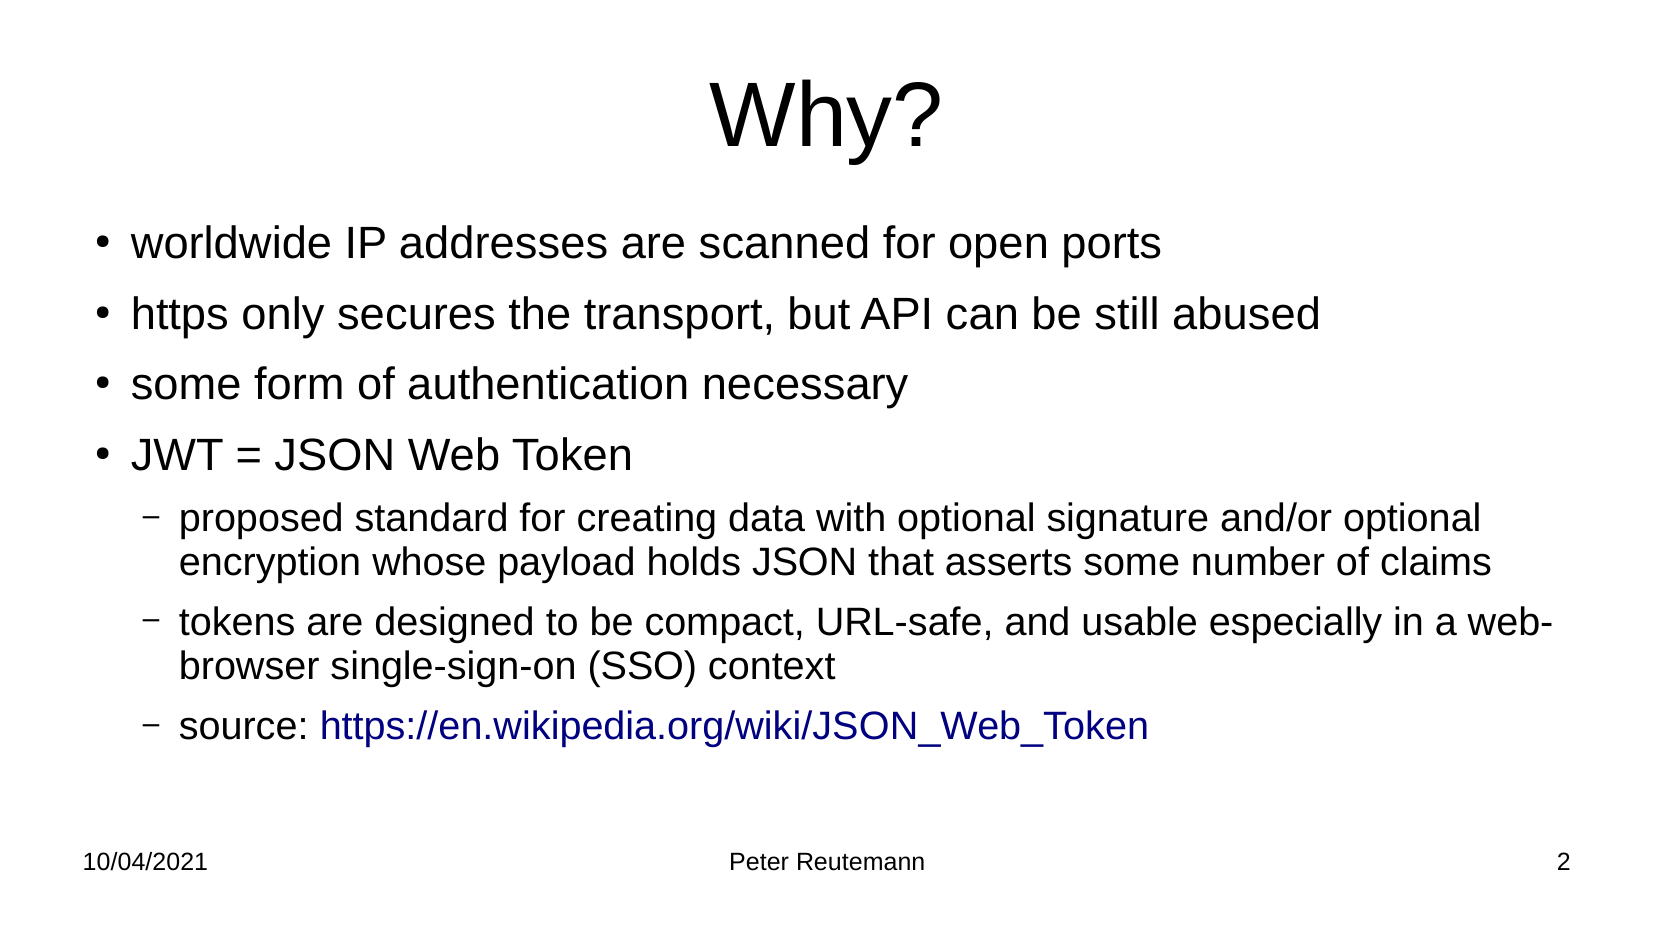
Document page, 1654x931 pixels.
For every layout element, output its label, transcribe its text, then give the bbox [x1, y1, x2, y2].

list worldwide IP addresses are scanned for open ports https only secures the transport, but API can be still abused some form of authentication necessary JWT = JSON Web Token proposed standard for creating data with optional signature and/or optional encryption whose payload holds JSON that asserts some number of claims tokens are designed to be compact, URL-safe, and usable especially in a web-browser single-sign-on (SSO) context source: https://en.wikipedia.org/wiki/JSON_Web_Token [82, 217, 1571, 758]
title Why? [82, 37, 1571, 193]
